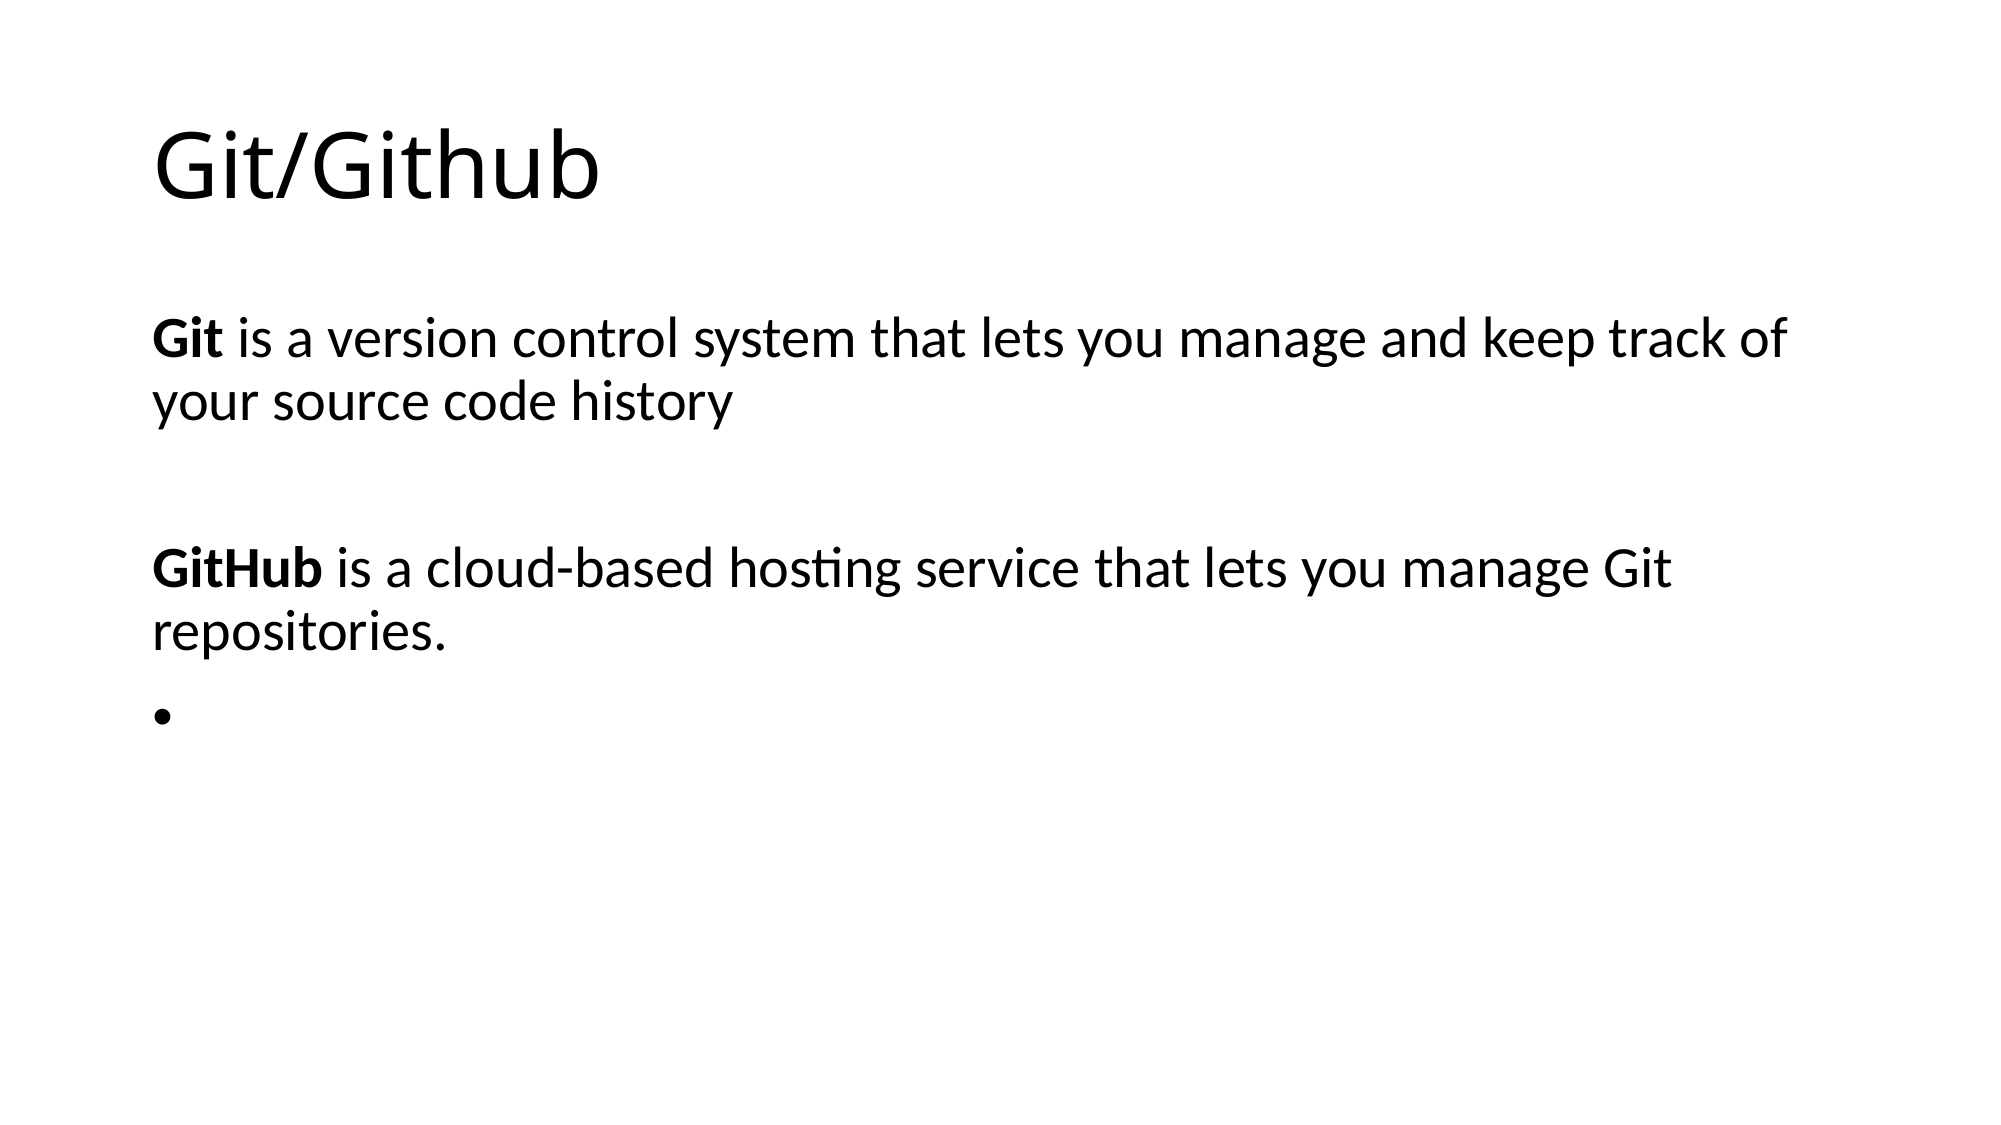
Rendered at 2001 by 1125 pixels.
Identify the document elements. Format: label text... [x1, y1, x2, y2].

title Git/Github [137, 59, 1863, 278]
list Git is a version control system that lets you manage and keep track of your source code history GitHub is a cloud-based hosting service that lets you manage Git repositories. [137, 299, 1863, 1014]
